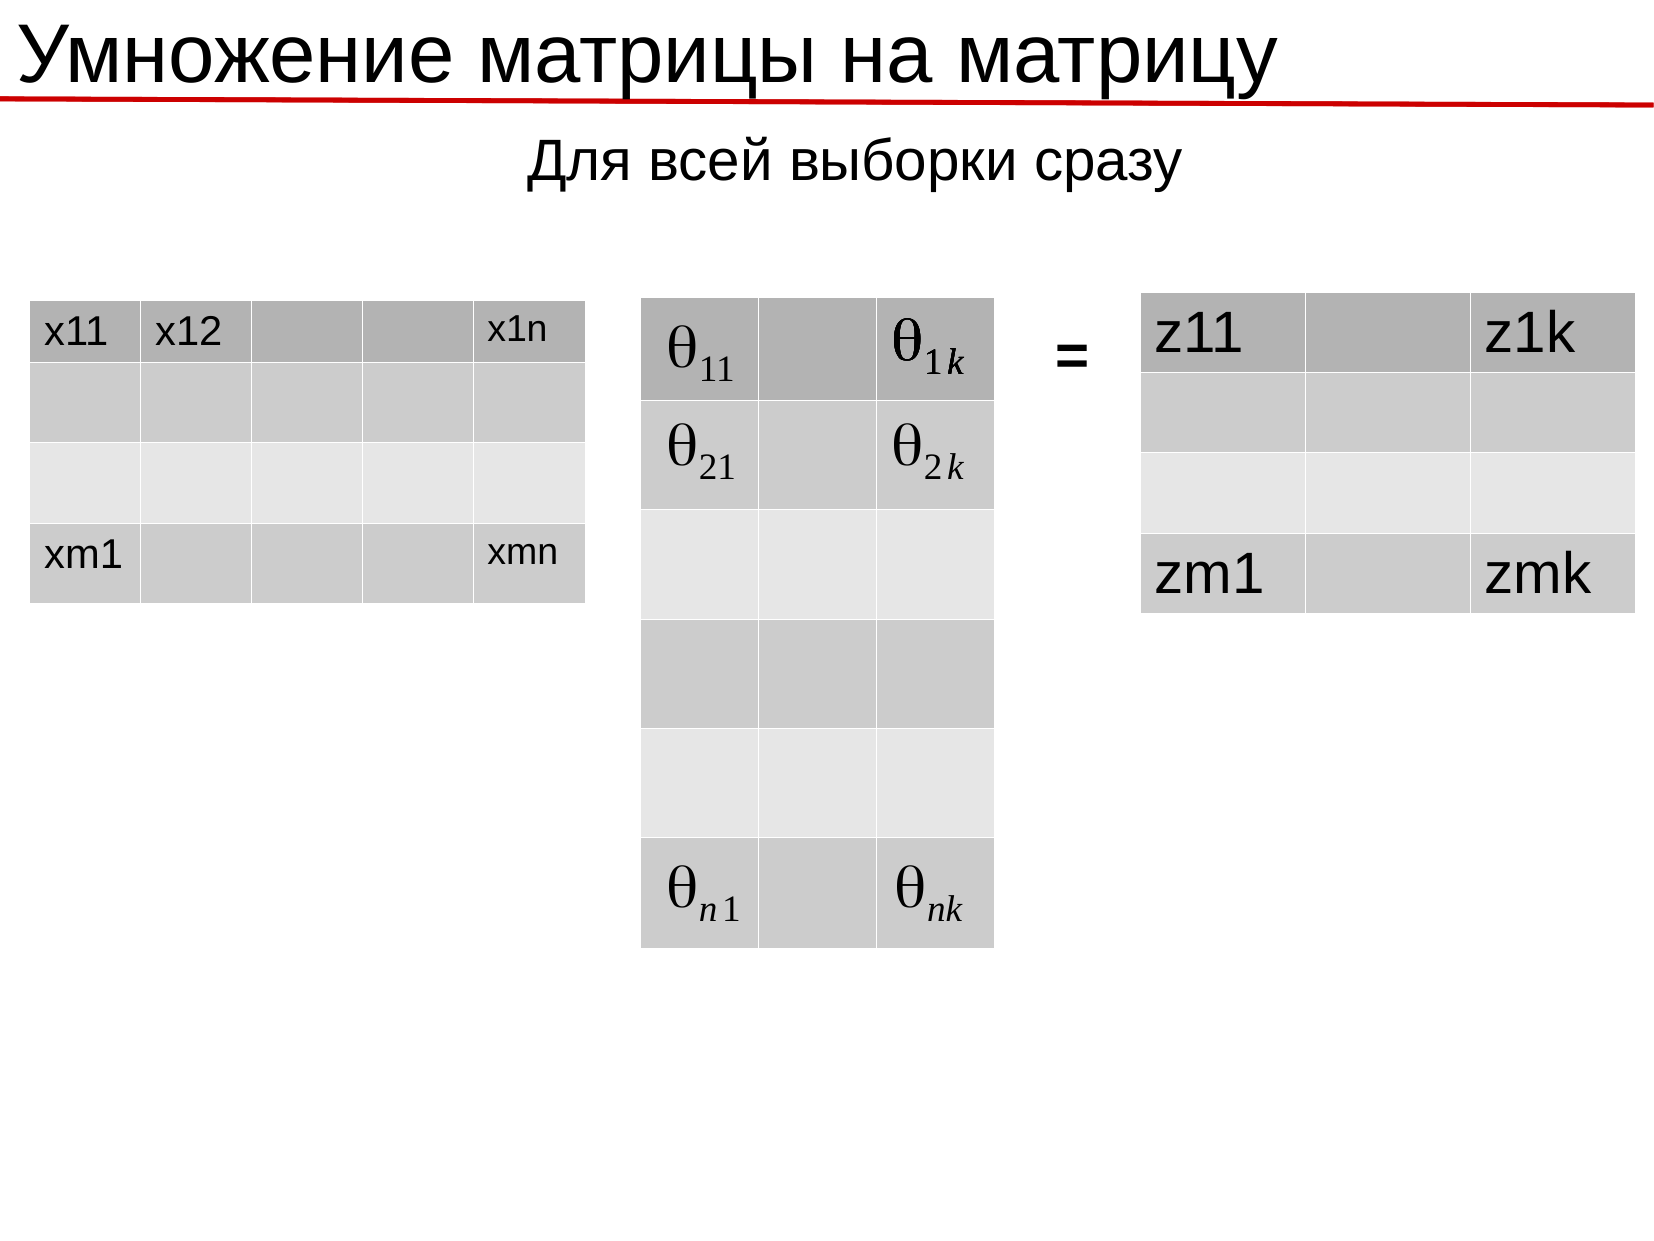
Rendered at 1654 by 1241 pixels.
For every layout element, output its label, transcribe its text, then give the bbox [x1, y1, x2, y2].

chart [660, 862, 747, 931]
table_cell [759, 838, 876, 948]
table_header x1n [474, 301, 585, 362]
table_cell [252, 363, 362, 442]
table_cell [474, 443, 585, 523]
table_header [252, 301, 362, 362]
table_cell [877, 620, 994, 728]
table_cell [252, 524, 362, 603]
table_header z11 [1141, 293, 1305, 372]
table_cell [759, 620, 876, 728]
table_cell zm1 [1141, 534, 1305, 613]
table_cell [363, 363, 473, 442]
table_cell [141, 363, 251, 442]
table_header [1306, 293, 1470, 372]
table_header x11 [30, 301, 140, 362]
table_cell [141, 443, 251, 523]
table_cell [1141, 373, 1305, 452]
table_cell [1306, 534, 1470, 613]
table_cell zmk [1471, 534, 1635, 613]
table_cell xmn [474, 524, 585, 603]
table_header [877, 298, 994, 400]
table_cell [759, 729, 876, 837]
table_cell [30, 443, 140, 523]
table_cell [759, 510, 876, 619]
table_cell [877, 401, 994, 509]
table_cell [1471, 373, 1635, 452]
table_cell [363, 443, 473, 523]
table_header [759, 298, 876, 400]
table_cell [1306, 373, 1470, 452]
chart [885, 315, 972, 383]
table_cell [1141, 453, 1305, 533]
table_header [641, 298, 758, 400]
chart [888, 862, 972, 931]
table_cell xm1 [30, 524, 140, 603]
chart [885, 420, 973, 488]
table_header z1k [1471, 293, 1635, 372]
table_header [363, 301, 473, 362]
table_cell [641, 510, 758, 619]
table_cell [252, 443, 362, 523]
text_box = [1040, 315, 1179, 395]
table_cell [759, 401, 876, 509]
table_cell [641, 729, 758, 837]
table_cell [877, 838, 994, 948]
table_cell [474, 363, 585, 442]
text_box Умножение матрицы на матрицу [1, 0, 1546, 202]
chart [660, 322, 741, 391]
chart [660, 420, 743, 488]
table_cell [1471, 453, 1635, 533]
table_cell [641, 838, 758, 948]
table_cell [641, 401, 758, 509]
table_cell [877, 510, 994, 619]
table_cell [641, 620, 758, 728]
table_cell [1306, 453, 1470, 533]
table_cell [30, 363, 140, 442]
table_cell [363, 524, 473, 603]
table_cell [141, 524, 251, 603]
text_box Для всей выборки сразу [165, 120, 1546, 202]
table_cell [877, 729, 994, 837]
table_header x12 [141, 301, 251, 362]
